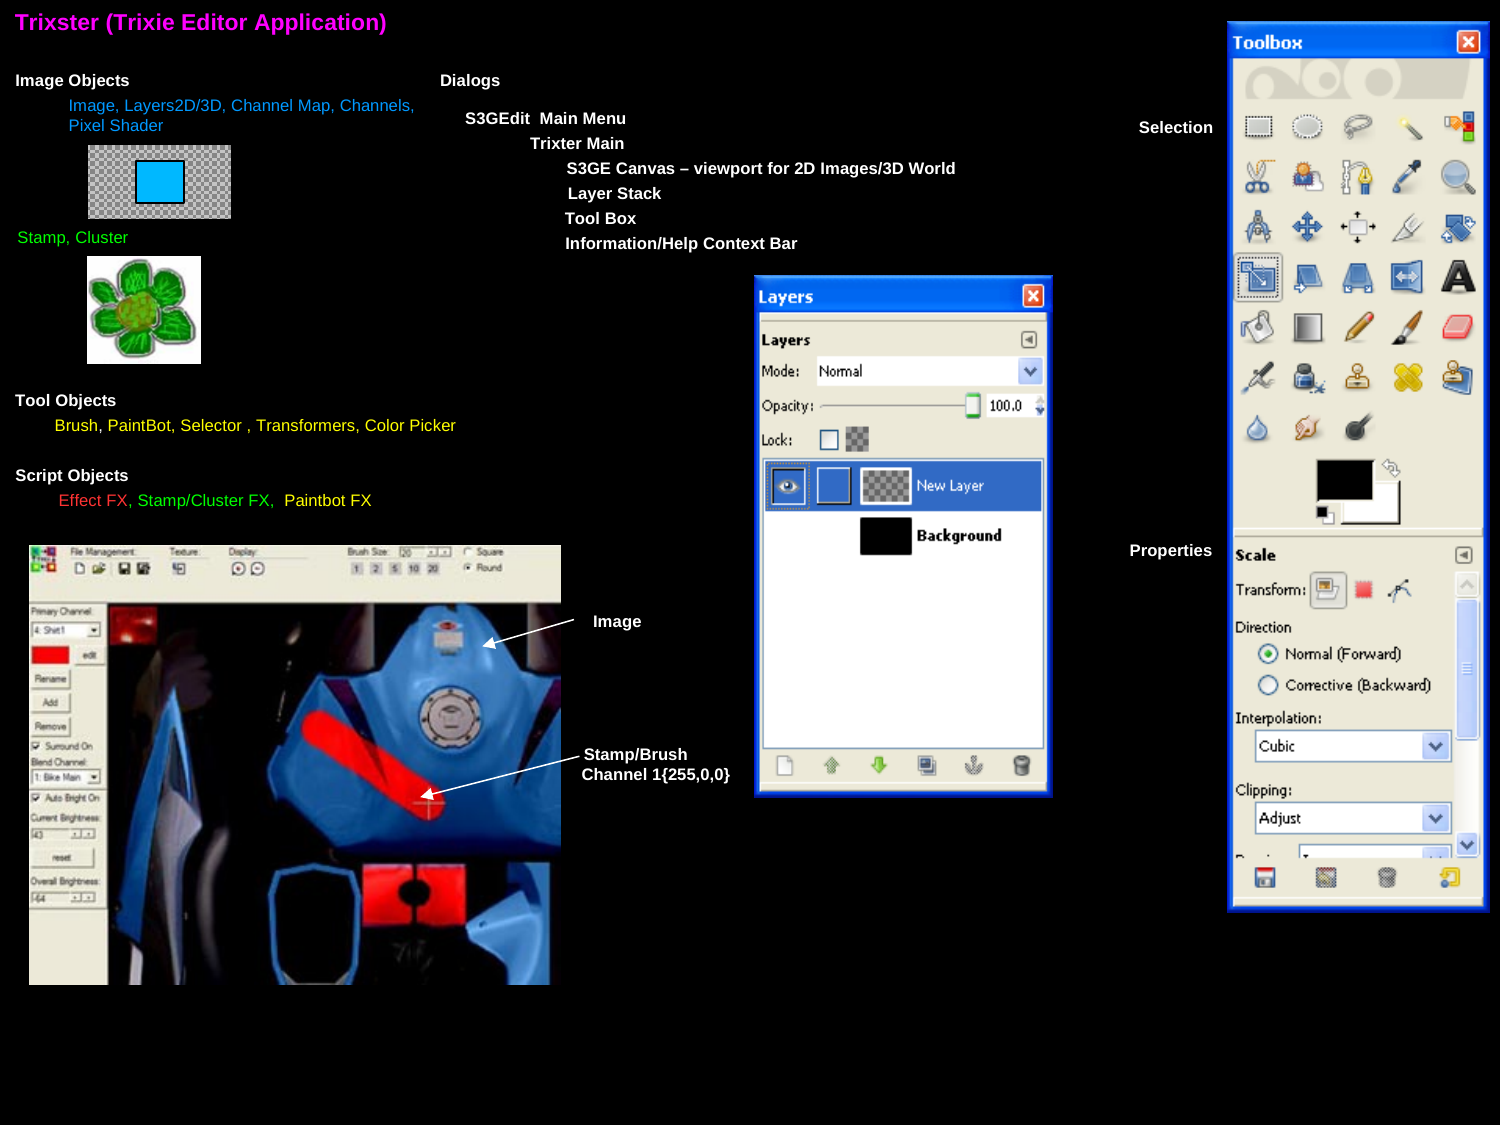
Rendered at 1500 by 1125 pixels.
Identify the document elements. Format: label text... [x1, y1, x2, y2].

text_box Layer Stack [553, 174, 677, 211]
text_box Tool Objects [0, 381, 132, 418]
text_box [87, 144, 232, 220]
text_box Brush, PaintBot, Selector , Transformers, Color Picker [39, 406, 472, 443]
text_box Image [578, 603, 657, 639]
text_box Stamp, Cluster [2, 219, 144, 255]
text_box S3GEdit Main Menu [450, 99, 642, 136]
text_box S3GE Canvas – viewport for 2D Images/3D World [551, 149, 972, 186]
text_box Channel 1{255,0,0} [566, 755, 746, 792]
text_box Image Objects [0, 62, 145, 98]
picture [87, 256, 201, 364]
picture [29, 545, 561, 985]
text_box Trixter Main [515, 124, 641, 161]
text_box Properties [1114, 531, 1228, 568]
picture [1227, 21, 1490, 913]
picture [754, 275, 1053, 798]
text_box Trixster (Trixie Editor Application) [0, 0, 403, 43]
text_box Effect FX, Stamp/Cluster FX, Paintbot FX [43, 481, 388, 518]
text_box Selection [1124, 109, 1229, 145]
text_box Script Objects [0, 456, 144, 493]
text_box Dialogs [425, 62, 516, 98]
text_box Information/Help Context Bar [550, 224, 813, 261]
text_box Image, Layers2D/3D, Channel Map, Channels, Pixel Shader [53, 87, 436, 143]
text_box Tool Box [550, 199, 652, 224]
text_box Stamp/Brush [568, 736, 703, 755]
